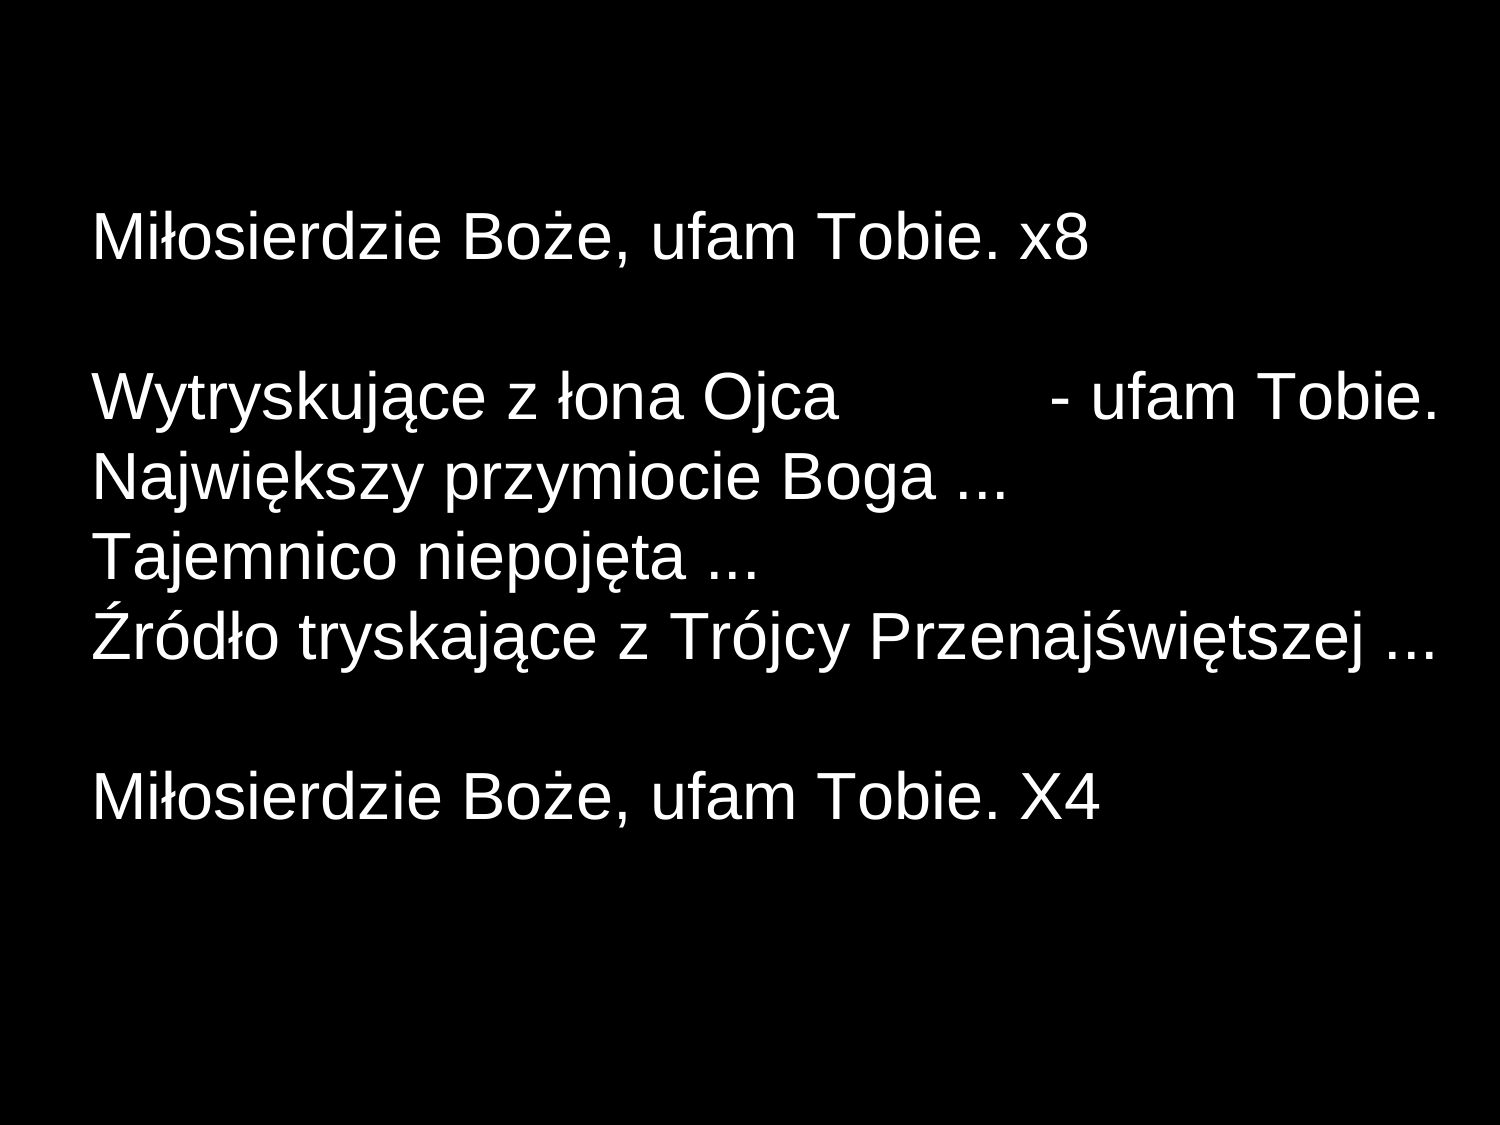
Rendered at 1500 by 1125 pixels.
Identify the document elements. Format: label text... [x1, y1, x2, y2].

text_box Miłosierdzie Boże, ufam Tobie. x8 Wytryskujące z łona Ojca - ufam Tobie. Największy przymiocie Boga ... Tajemnico niepojęta ... Źródło tryskające z Trójcy Przenajświętszej ... Miłosierdzie Boże, ufam Tobie. X4 [76, 185, 1459, 921]
